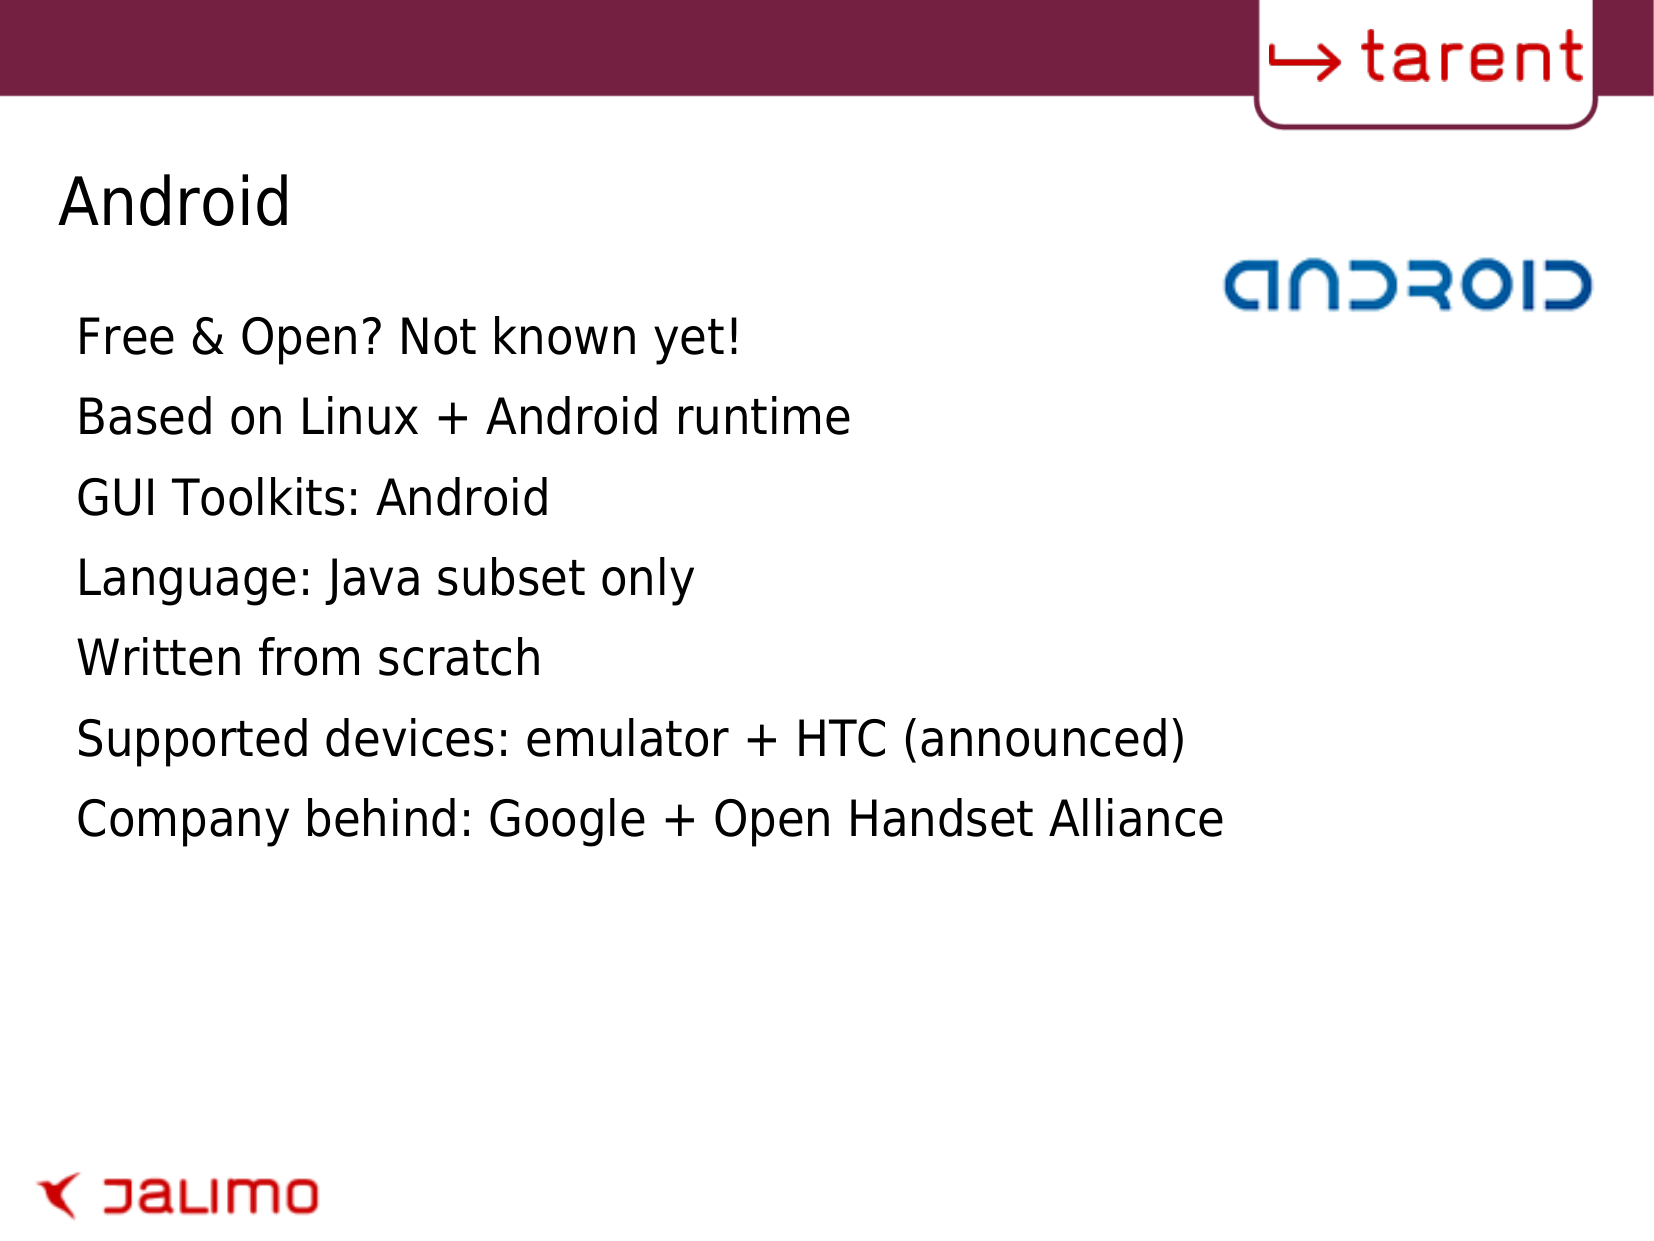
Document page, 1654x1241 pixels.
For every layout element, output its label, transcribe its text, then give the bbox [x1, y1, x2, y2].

title Android [59, 162, 1625, 241]
picture [32, 1171, 324, 1222]
picture [1216, 218, 1602, 358]
list Free & Open? Not known yet! Based on Linux + Android runtime GUI Toolkits: Android Language: Java subset only Written from scratch Supported devices: emulator + HTC (announced) Company behind: Google + Open Handset Alliance [59, 307, 1606, 849]
picture [0, 0, 1654, 146]
